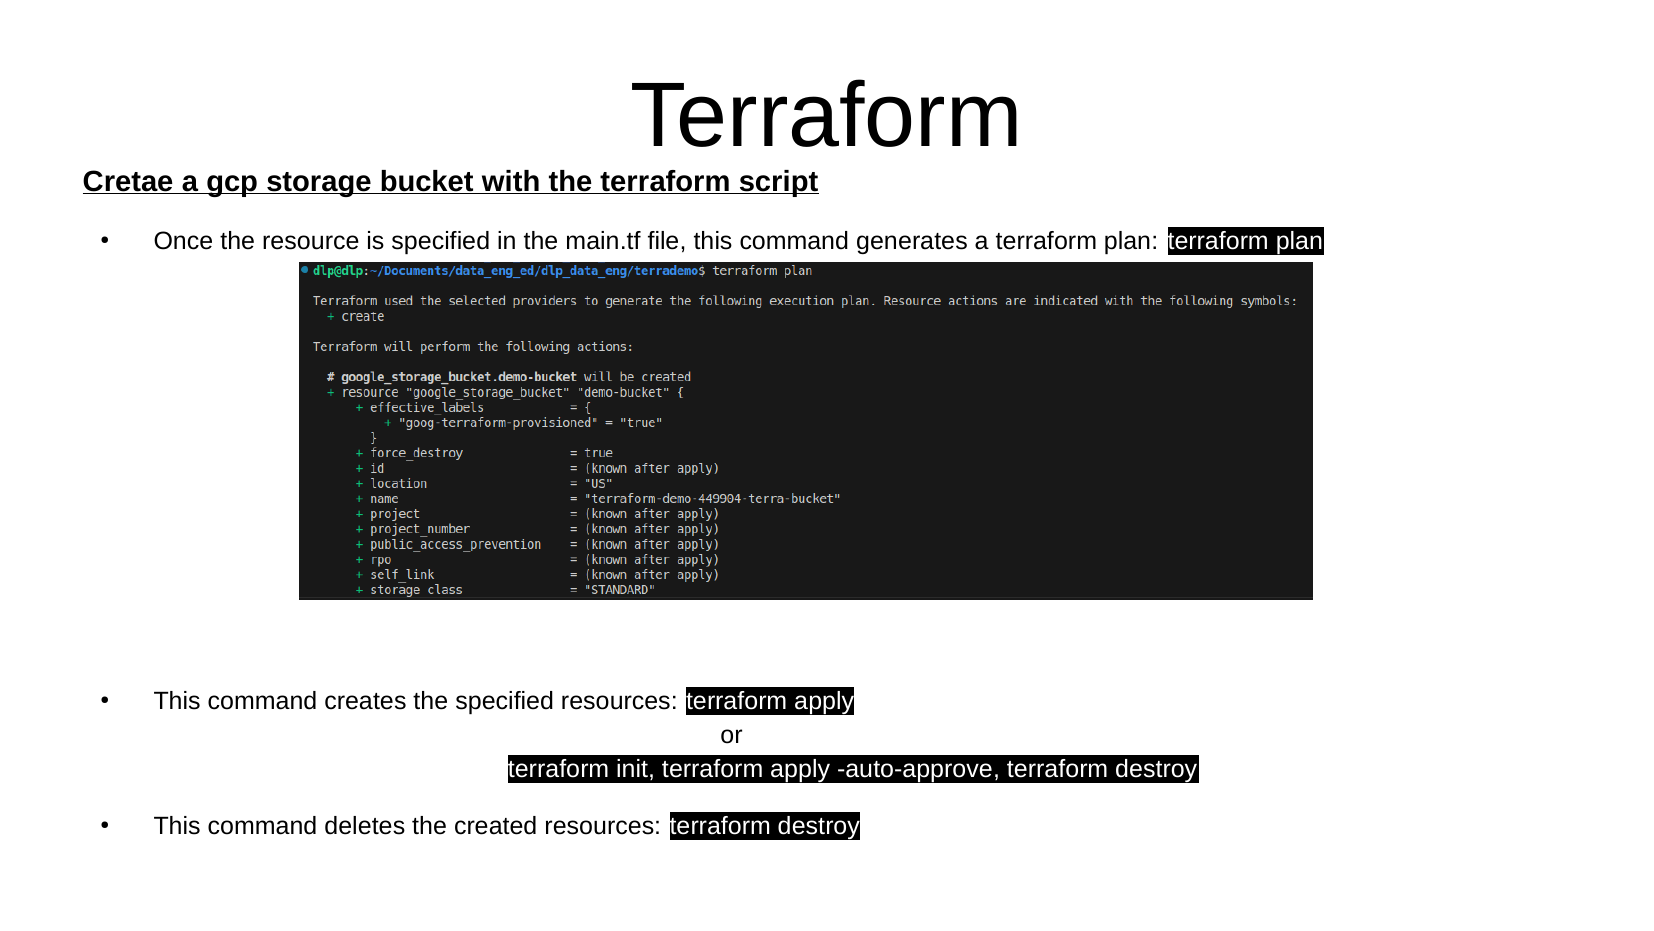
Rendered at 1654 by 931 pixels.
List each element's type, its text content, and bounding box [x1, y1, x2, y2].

list Cretae a gcp storage bucket with the terraform script Once the resource is specified in the main.tf file, this command generates a terraform plan: terraform plan This command creates the specified resources: terraform apply or terraform init, terraform apply -auto-approve, terraform destroy This command deletes the created resources: terraform destroy [82, 164, 1576, 901]
picture [299, 262, 1313, 600]
title Terraform [82, 37, 1571, 164]
